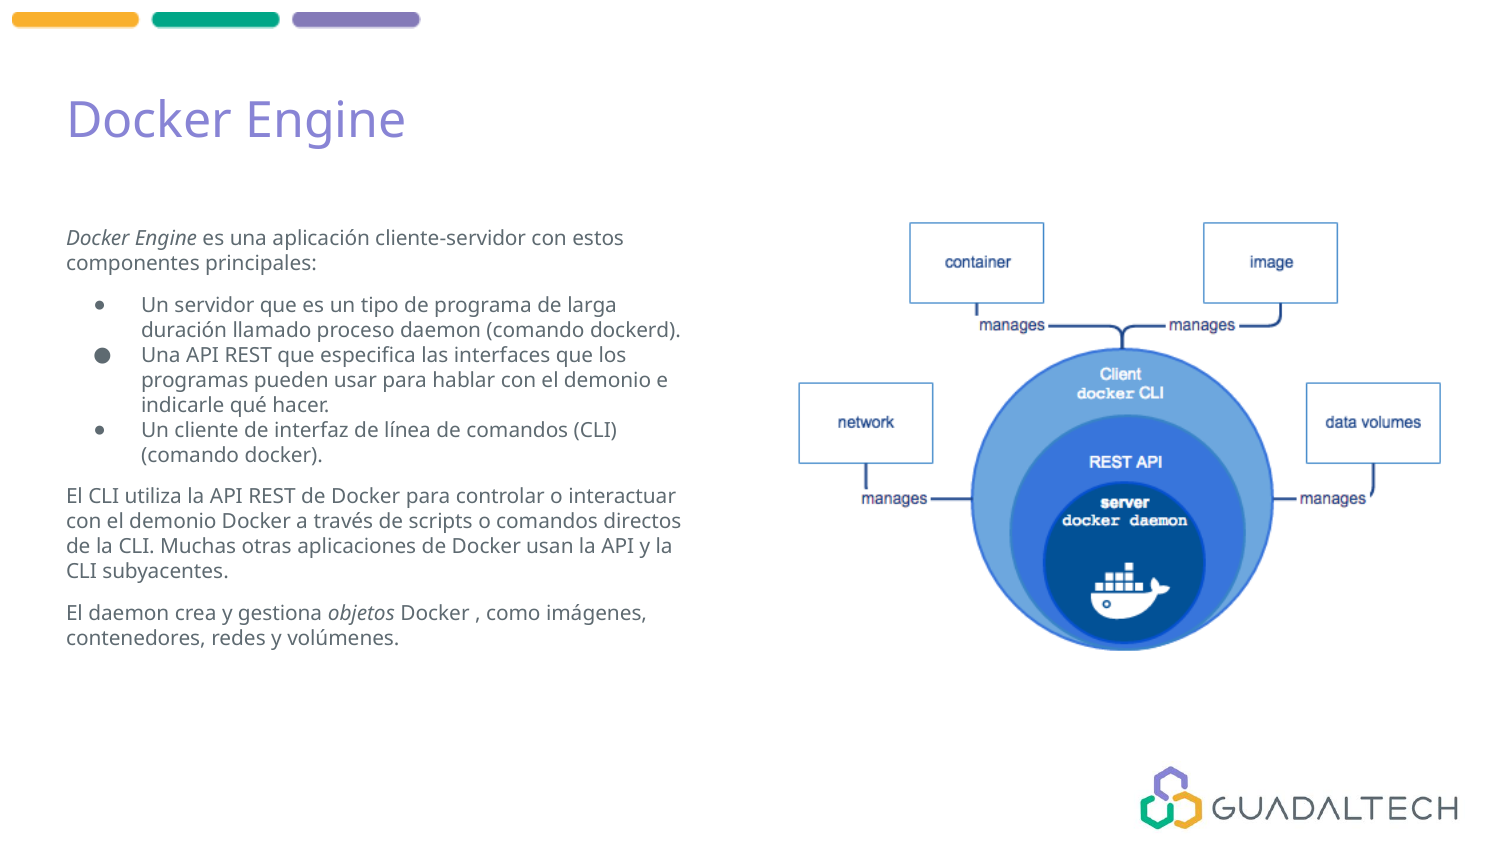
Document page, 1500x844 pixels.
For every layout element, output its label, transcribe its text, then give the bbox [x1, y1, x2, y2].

picture [792, 165, 1449, 679]
picture [12, 12, 421, 29]
title Docker Engine [51, 72, 1449, 167]
list Docker Engine es una aplicación cliente-servidor con estos componentes principales: Un servidor que es un tipo de programa de larga duración llamado proceso daemon (comando dockerd). Una API REST que especifica las interfaces que los programas pueden usar para hablar con el demonio e indicarle qué hacer. Un cliente de interfaz de línea de comandos (CLI) (comando docker). El CLI utiliza la API REST de Docker para controlar o interactuar con el demonio Docker a través de scripts o comandos directos de la CLI. Muchas otras aplicaciones de Docker usan la API y la CLI subyacentes. El daemon crea y gestiona objetos Docker , como imágenes, contenedores, redes y volúmenes. [51, 209, 708, 771]
picture [1124, 761, 1473, 834]
